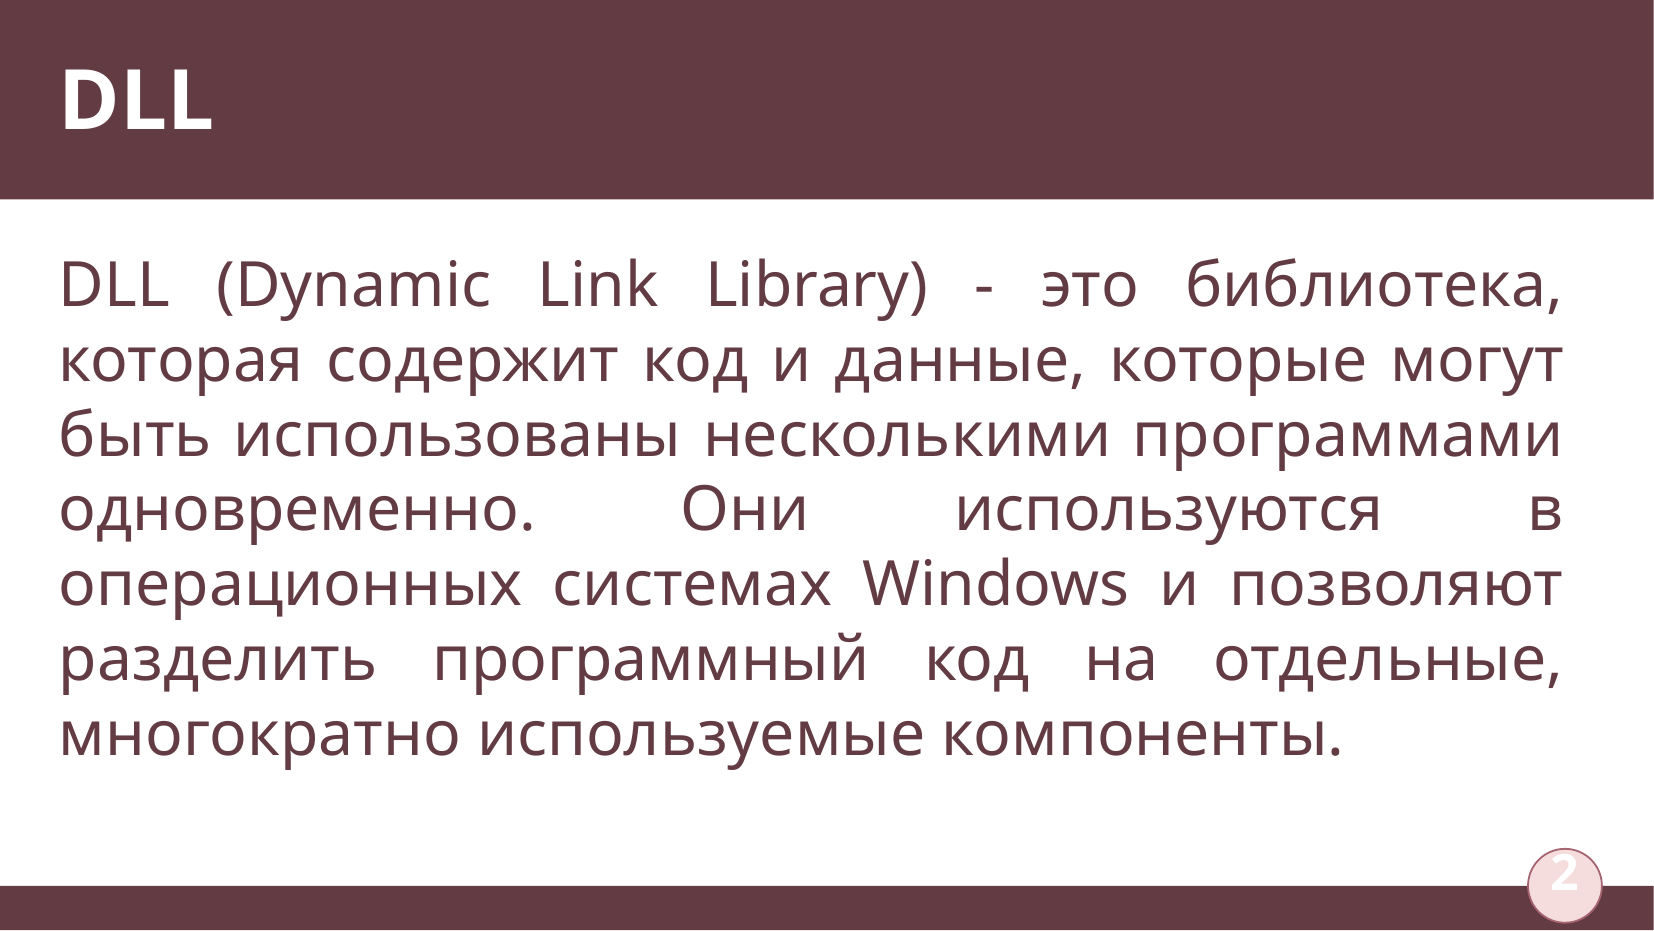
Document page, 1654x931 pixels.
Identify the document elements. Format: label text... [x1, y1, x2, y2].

list DLL (Dynamic Link Library) - это библиотека, которая содержит код и данные, которые могут быть использованы несколькими программами одновременно. Они используются в операционных системах Windows и позволяют разделить программный код на отдельные, многократно используемые компоненты. [59, 243, 1595, 769]
title DLL [59, 37, 1595, 155]
